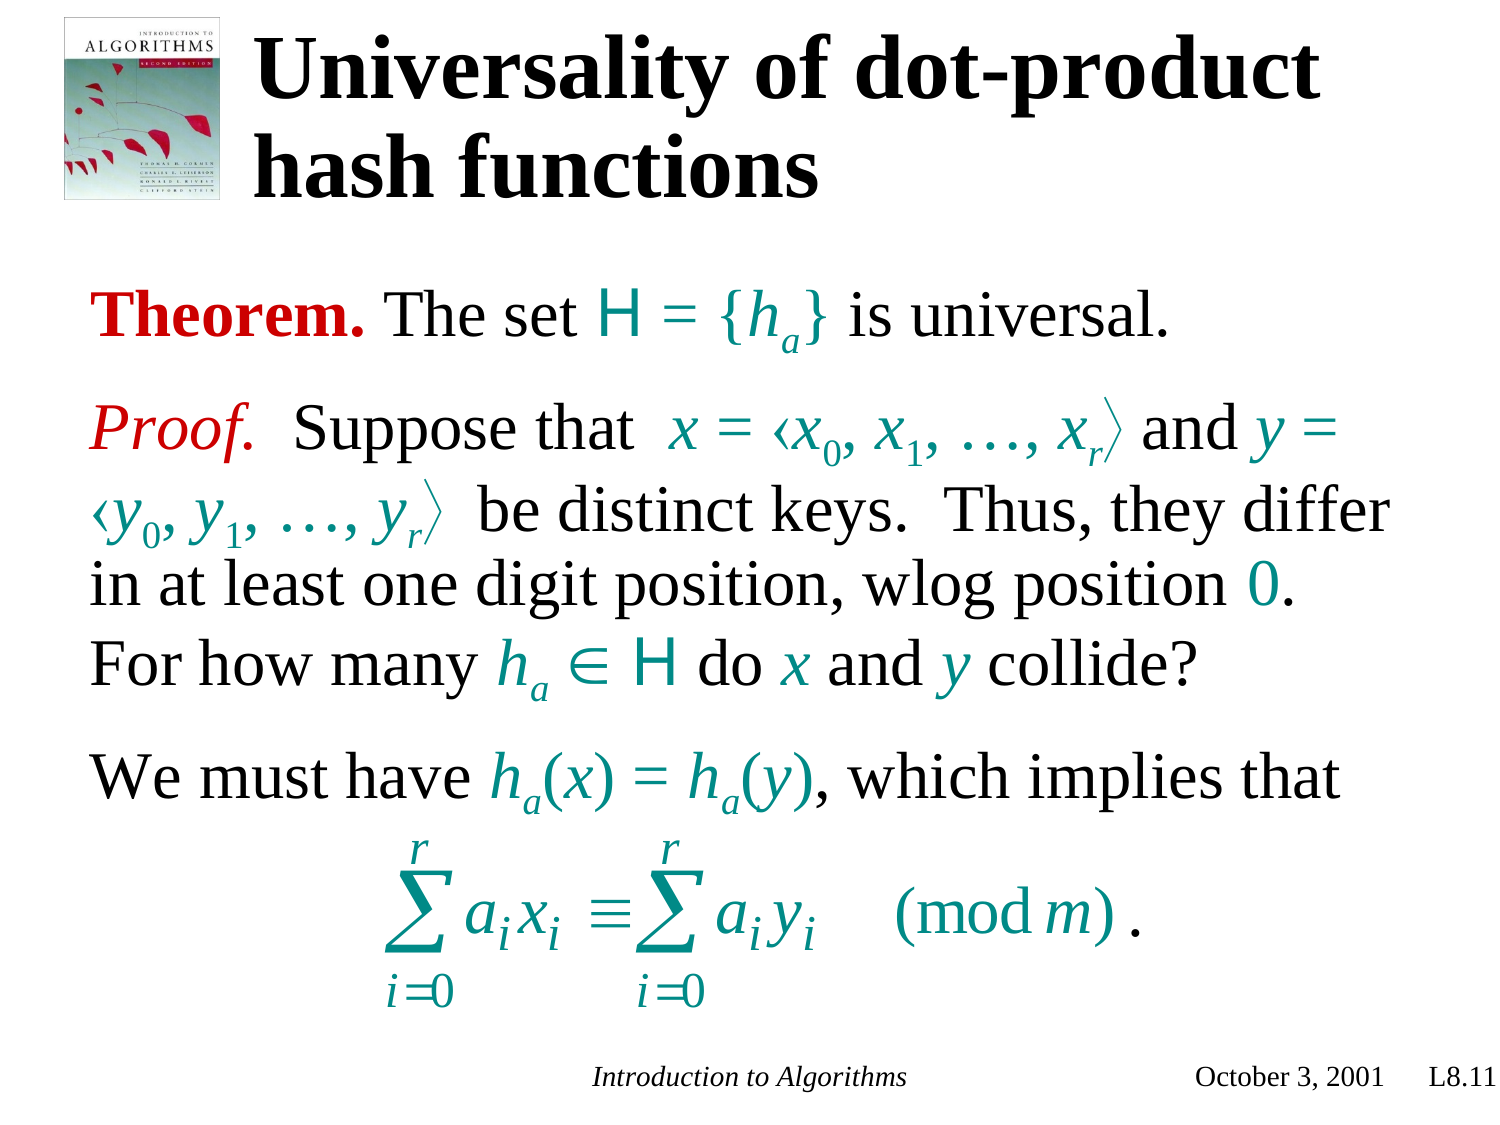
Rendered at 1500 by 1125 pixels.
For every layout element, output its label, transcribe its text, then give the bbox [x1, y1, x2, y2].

picture [64, 17, 220, 200]
chart [382, 823, 1118, 1012]
text_box Introduction to Algorithms [577, 1049, 923, 1101]
text_box Proof. Suppose that x = x0, x1, …, xr and y = y0, y1, …, yrbe distinct keys. Thus, they differ in at least one digit position, wlog position 0. For how many ha  H do x and y collide? [75, 376, 1413, 710]
text_box Universality of dot-product hash functions [237, 12, 1476, 226]
text_box October 3, 2001 L8.<number> [1087, 1049, 1500, 1101]
text_box . [1112, 862, 1160, 958]
text_box Theorem. The set H = {ha} is universal. [75, 262, 1188, 369]
text_box We must have ha(x) = ha(y), which implies that [75, 724, 1413, 823]
